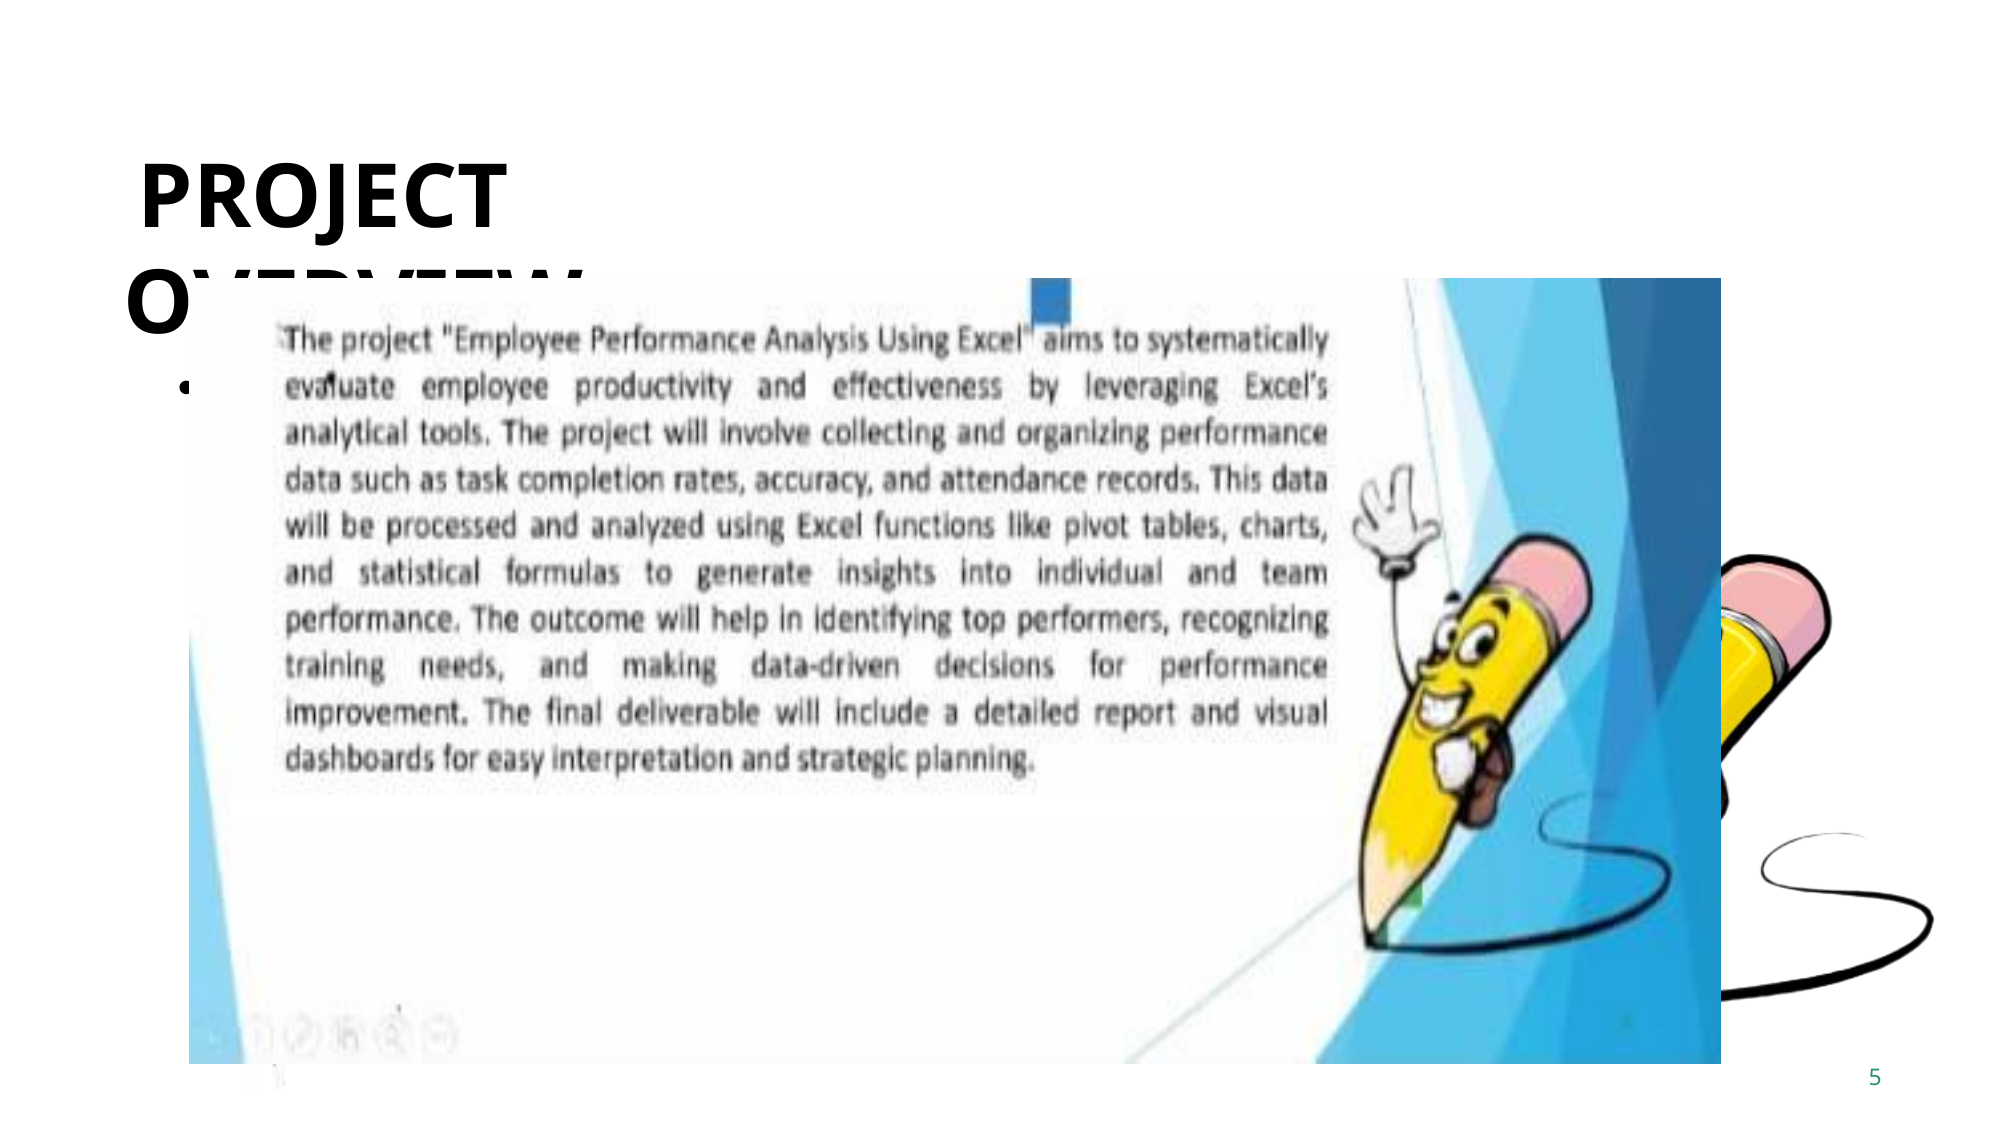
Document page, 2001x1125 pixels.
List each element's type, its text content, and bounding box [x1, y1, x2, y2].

slide_number 5 [1862, 1061, 1888, 1094]
picture [110, 278, 2000, 1094]
text_box . [162, 350, 189, 487]
title PROJECT OVERVIEW [121, 136, 985, 248]
